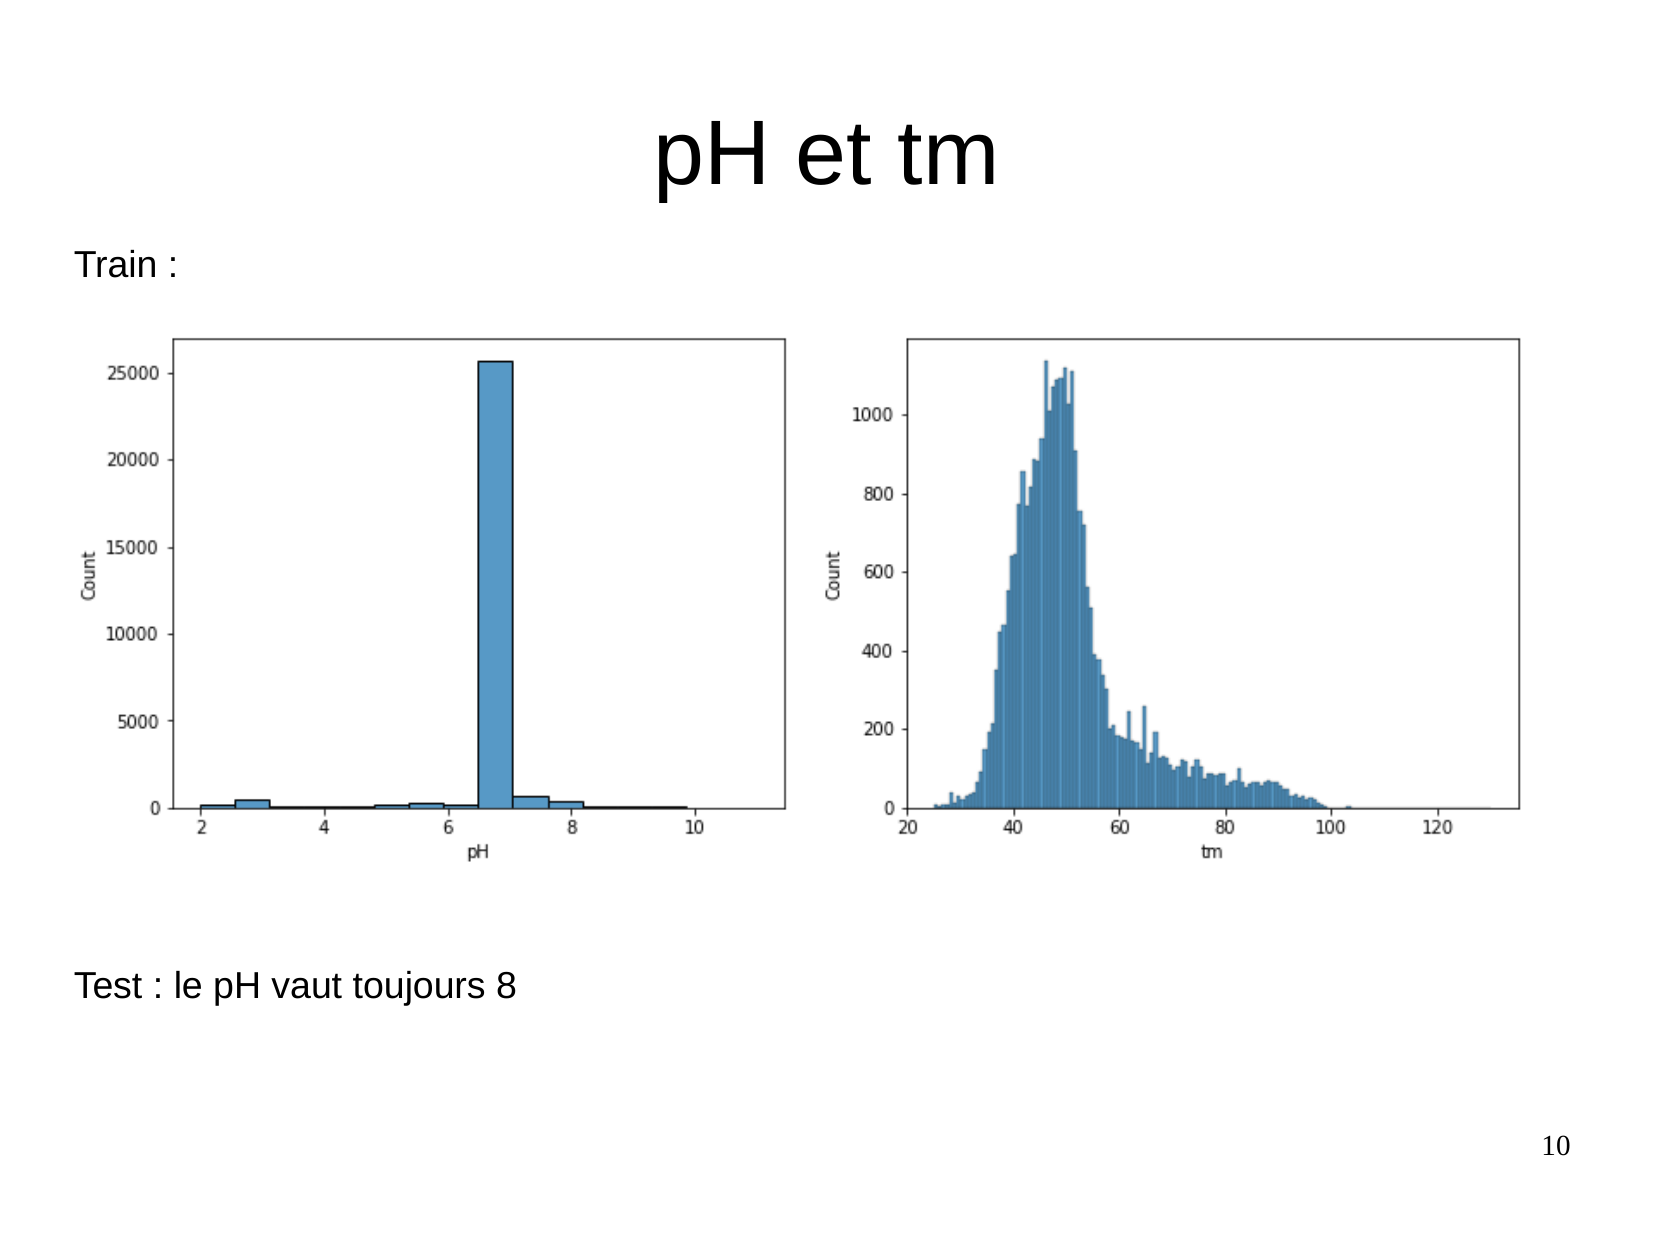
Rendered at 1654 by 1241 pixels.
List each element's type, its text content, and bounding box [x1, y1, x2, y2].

text_box Train : [59, 236, 225, 294]
text_box Test : le pH vaut toujours 8 [59, 956, 662, 1040]
picture [59, 330, 1548, 867]
title pH et tm [82, 49, 1571, 257]
